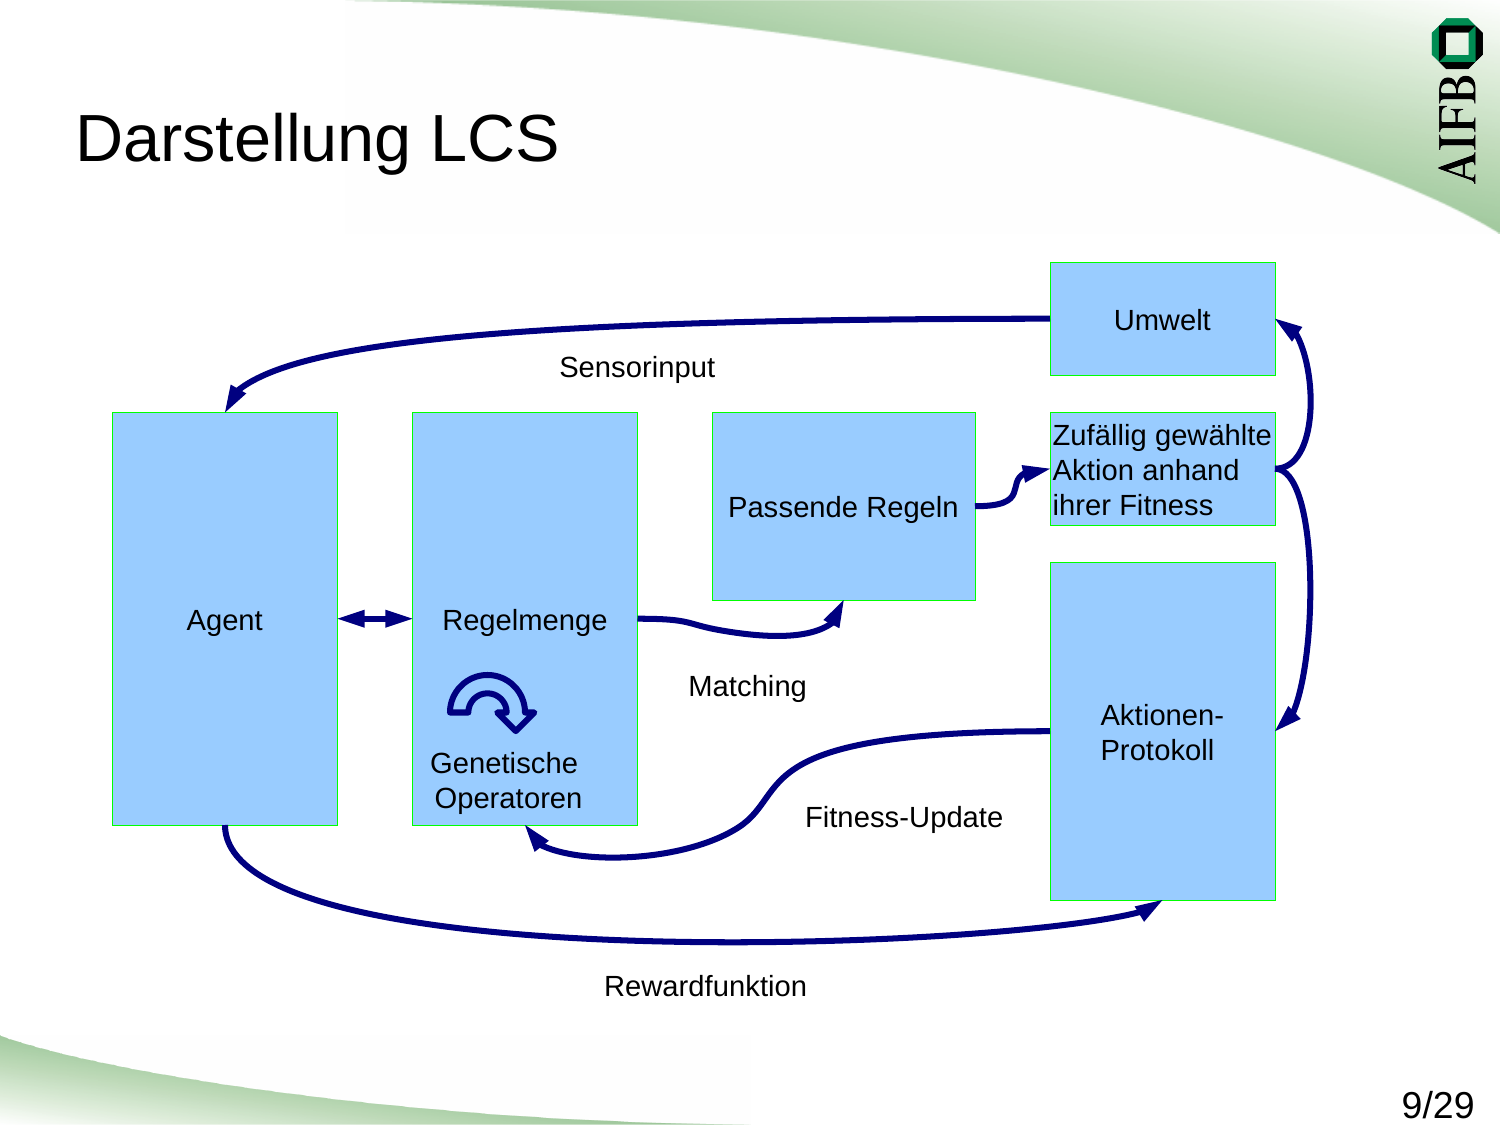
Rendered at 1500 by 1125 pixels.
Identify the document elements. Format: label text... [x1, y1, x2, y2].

text_box Genetische Operatoren [412, 734, 638, 826]
title Darstellung LCS [75, 45, 958, 233]
picture [0, 1035, 751, 1125]
text_box Aktionen- Protokoll [1050, 562, 1276, 901]
text_box Zufällig gewählte Aktion anhand ihrer Fitness [1050, 412, 1276, 526]
text_box Rewardfunktion [586, 956, 826, 1013]
text_box Fitness-Update [787, 787, 1022, 844]
text_box Passende Regeln [712, 412, 976, 601]
text_box Regelmenge [412, 412, 638, 734]
text_box Agent [112, 412, 338, 826]
text_box Matching [670, 656, 826, 713]
picture [345, 0, 1500, 234]
text_box Umwelt [1050, 262, 1276, 376]
text_box [450, 675, 535, 732]
